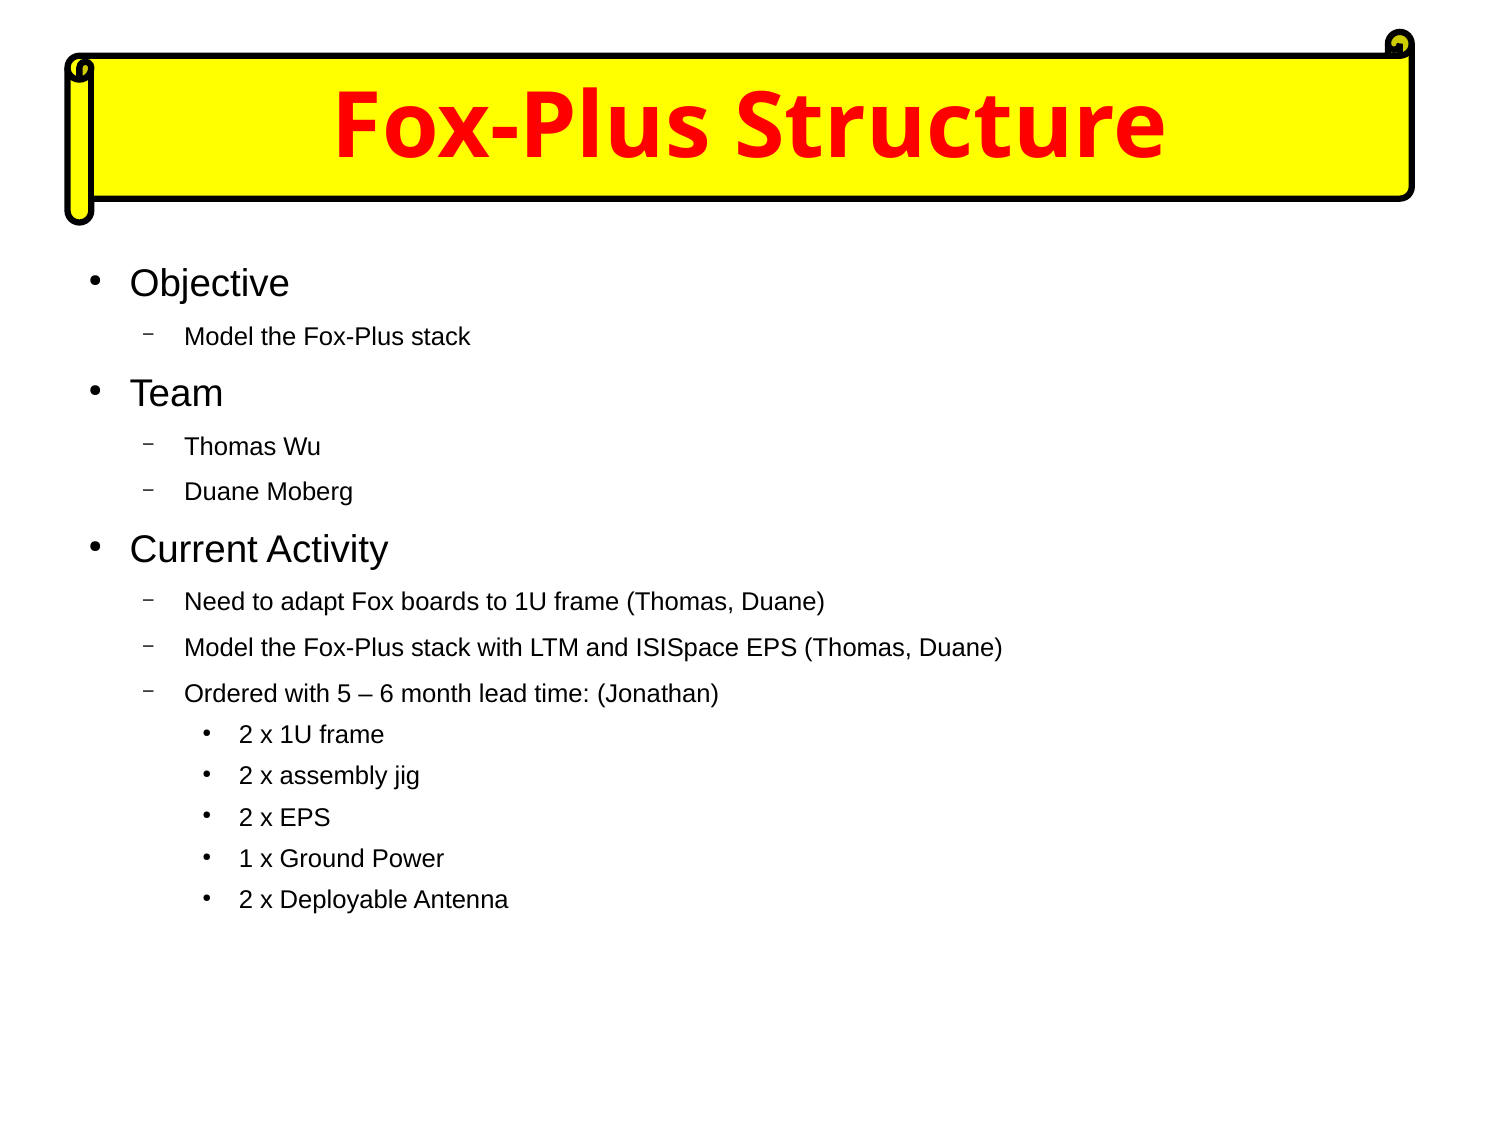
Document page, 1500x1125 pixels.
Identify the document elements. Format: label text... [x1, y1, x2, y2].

text_box [67, 184, 1412, 223]
text_box Fox-Plus Structure [0, 58, 1500, 184]
list Objective Model the Fox-Plus stack Team Thomas Wu Duane Moberg Current Activity Need to adapt Fox boards to 1U frame (Thomas, Duane) Model the Fox-Plus stack with LTM and ISISpace EPS (Thomas, Duane) Ordered with 5 – 6 month lead time: (Jonathan) 2 x 1U frame 2 x assembly jig 2 x EPS 1 x Ground Power 2 x Deployable Antenna [75, 263, 1425, 916]
text_box [72, 31, 1412, 58]
